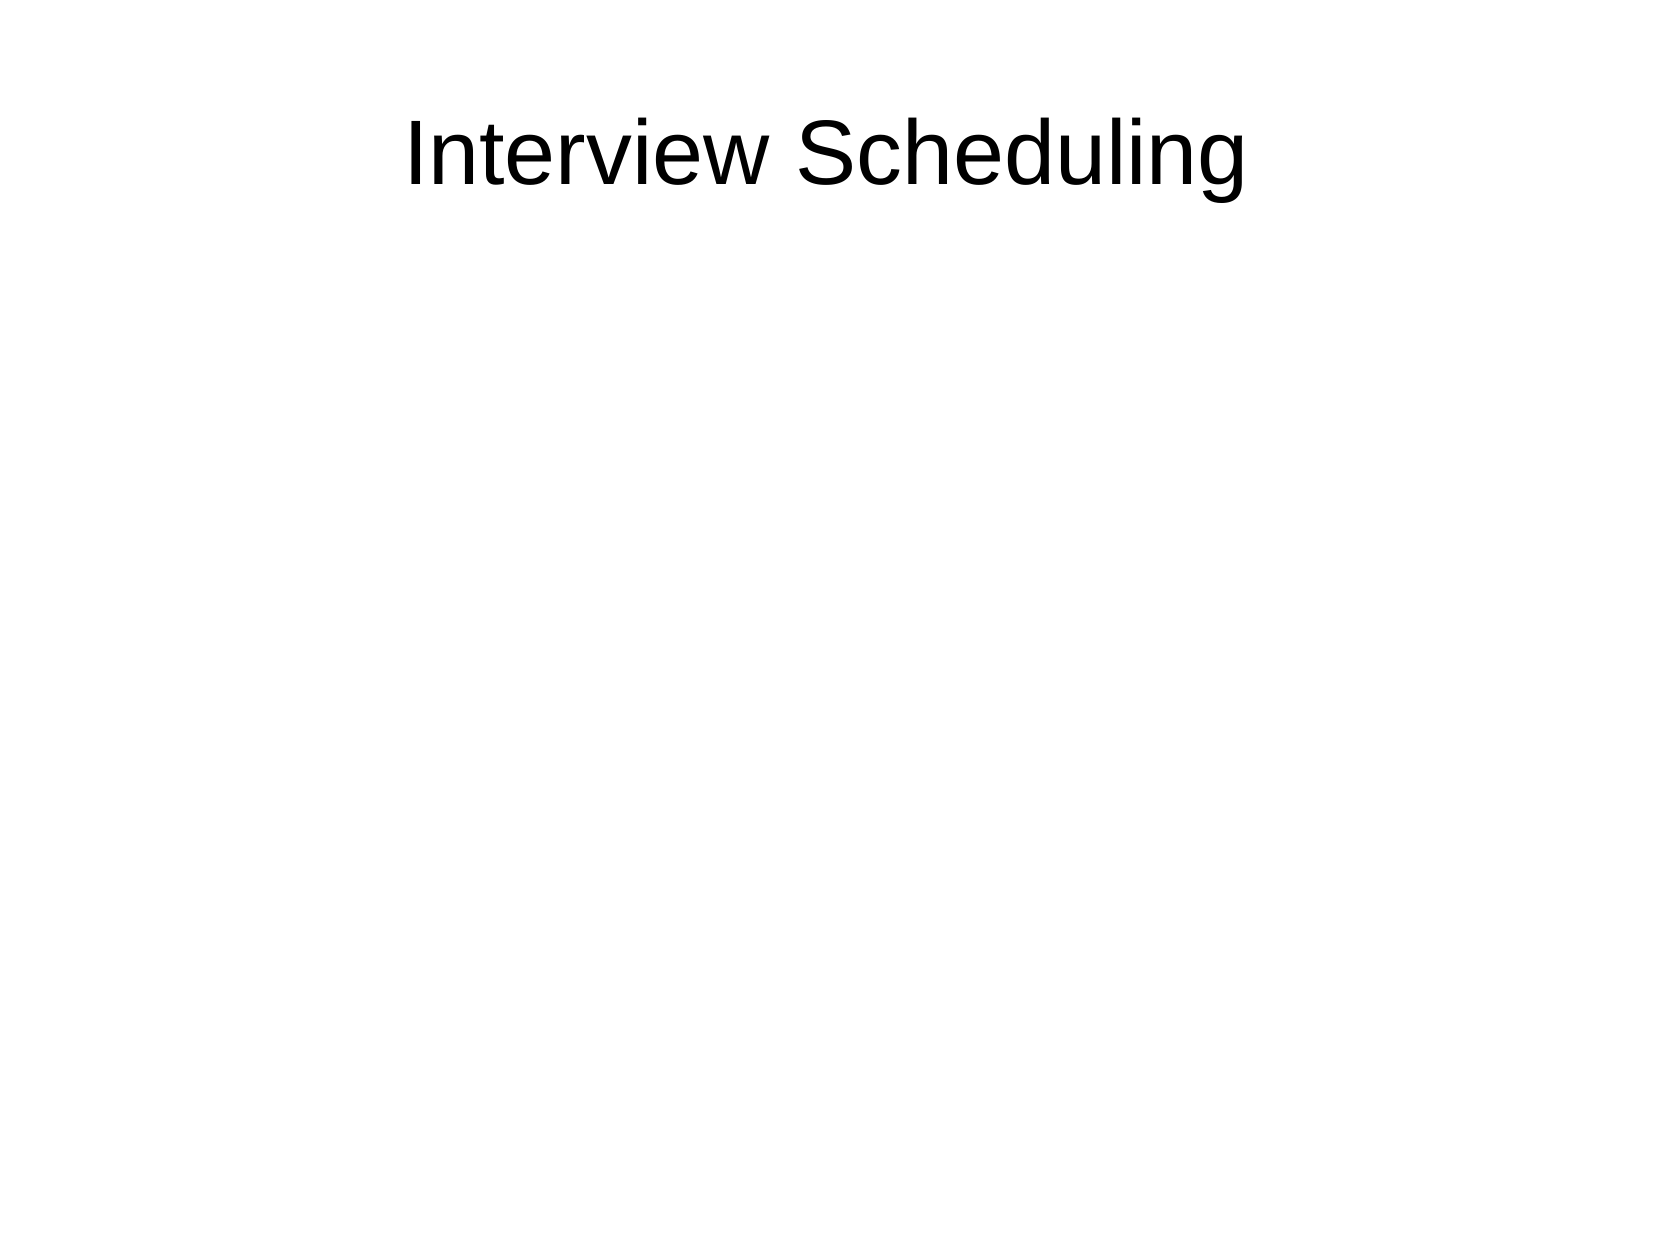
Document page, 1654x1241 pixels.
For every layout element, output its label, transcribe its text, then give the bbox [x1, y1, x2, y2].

title Interview Scheduling [82, 49, 1571, 257]
